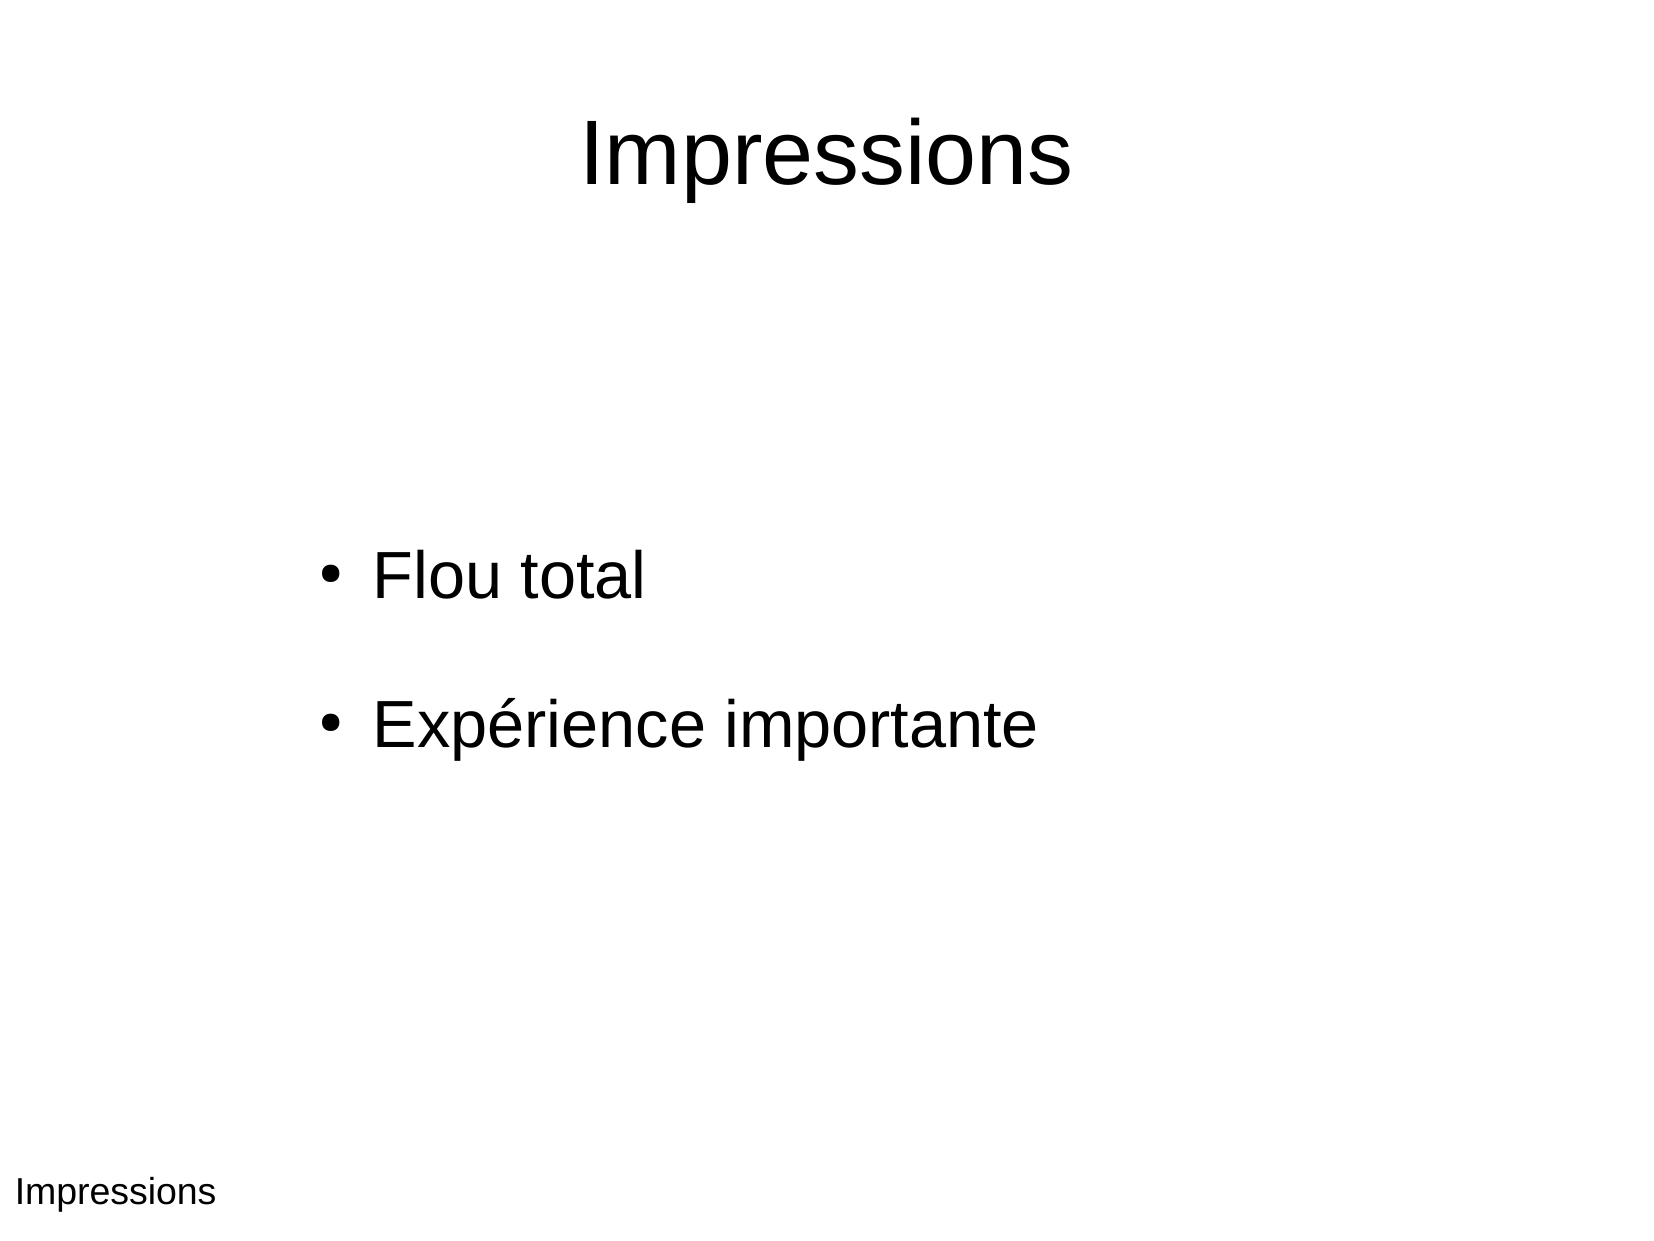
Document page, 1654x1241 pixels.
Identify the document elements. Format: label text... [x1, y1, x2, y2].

title Impressions [82, 49, 1571, 257]
text_box Impressions [0, 1145, 875, 1238]
subtitle Flou total Expérience importante [318, 290, 1453, 1010]
